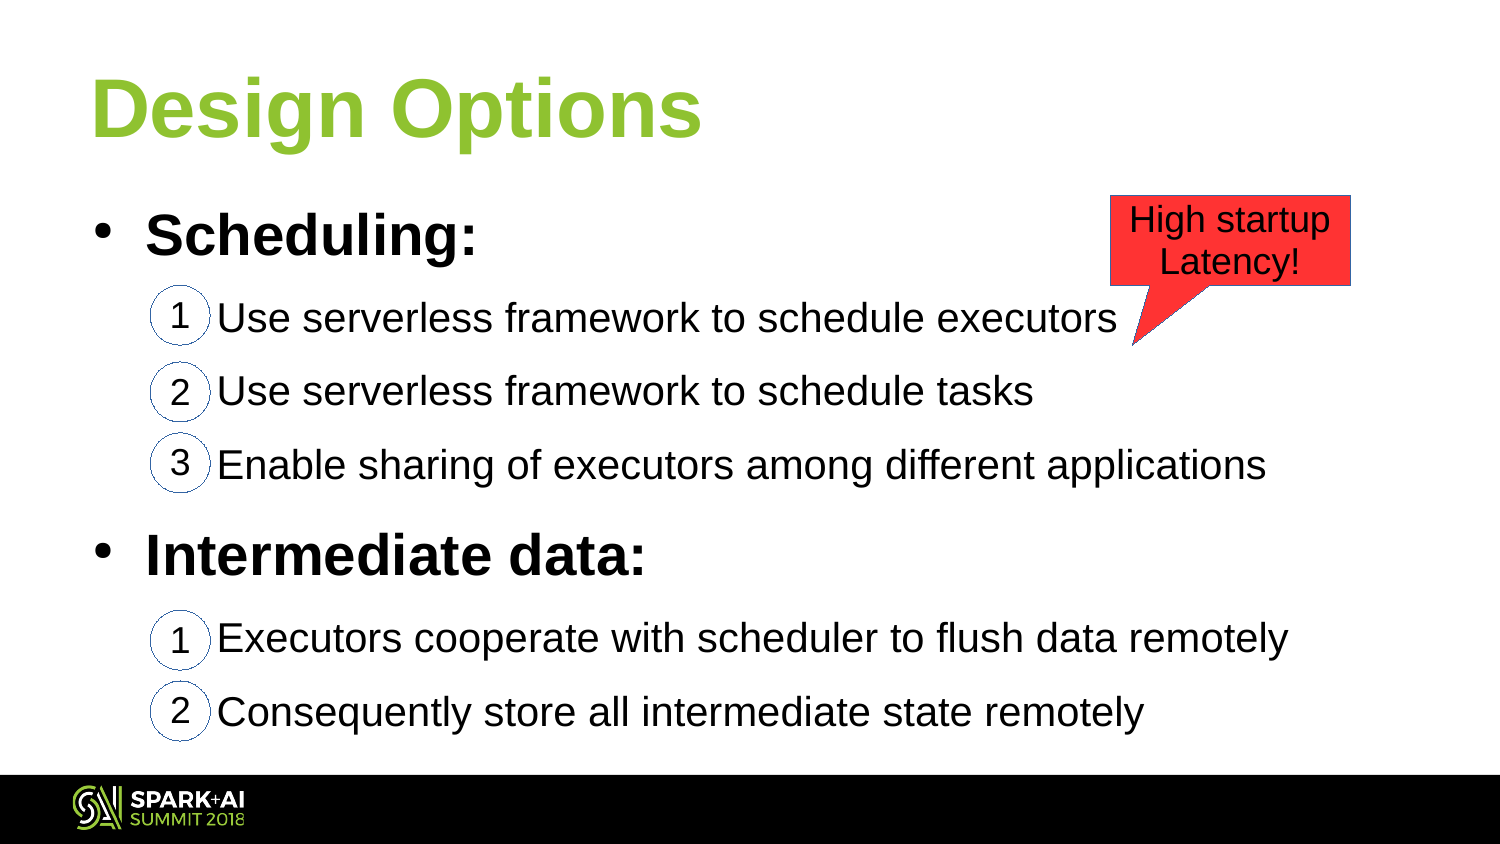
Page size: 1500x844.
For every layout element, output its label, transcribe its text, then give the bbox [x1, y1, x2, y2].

list Scheduling: Use serverless framework to schedule executors Use serverless framework to schedule tasks Enable sharing of executors among different applications Intermediate data: Executors cooperate with scheduler to flush data remotely Consequently store all intermediate state remotely [75, 196, 1425, 754]
title Design Options [75, 33, 1426, 175]
text_box High startup Latency! [1110, 195, 1351, 346]
text_box 1 [150, 610, 211, 671]
text_box 2 [150, 361, 211, 422]
text_box 3 [150, 432, 211, 493]
text_box 2 [150, 680, 211, 742]
text_box 1 [150, 285, 211, 346]
